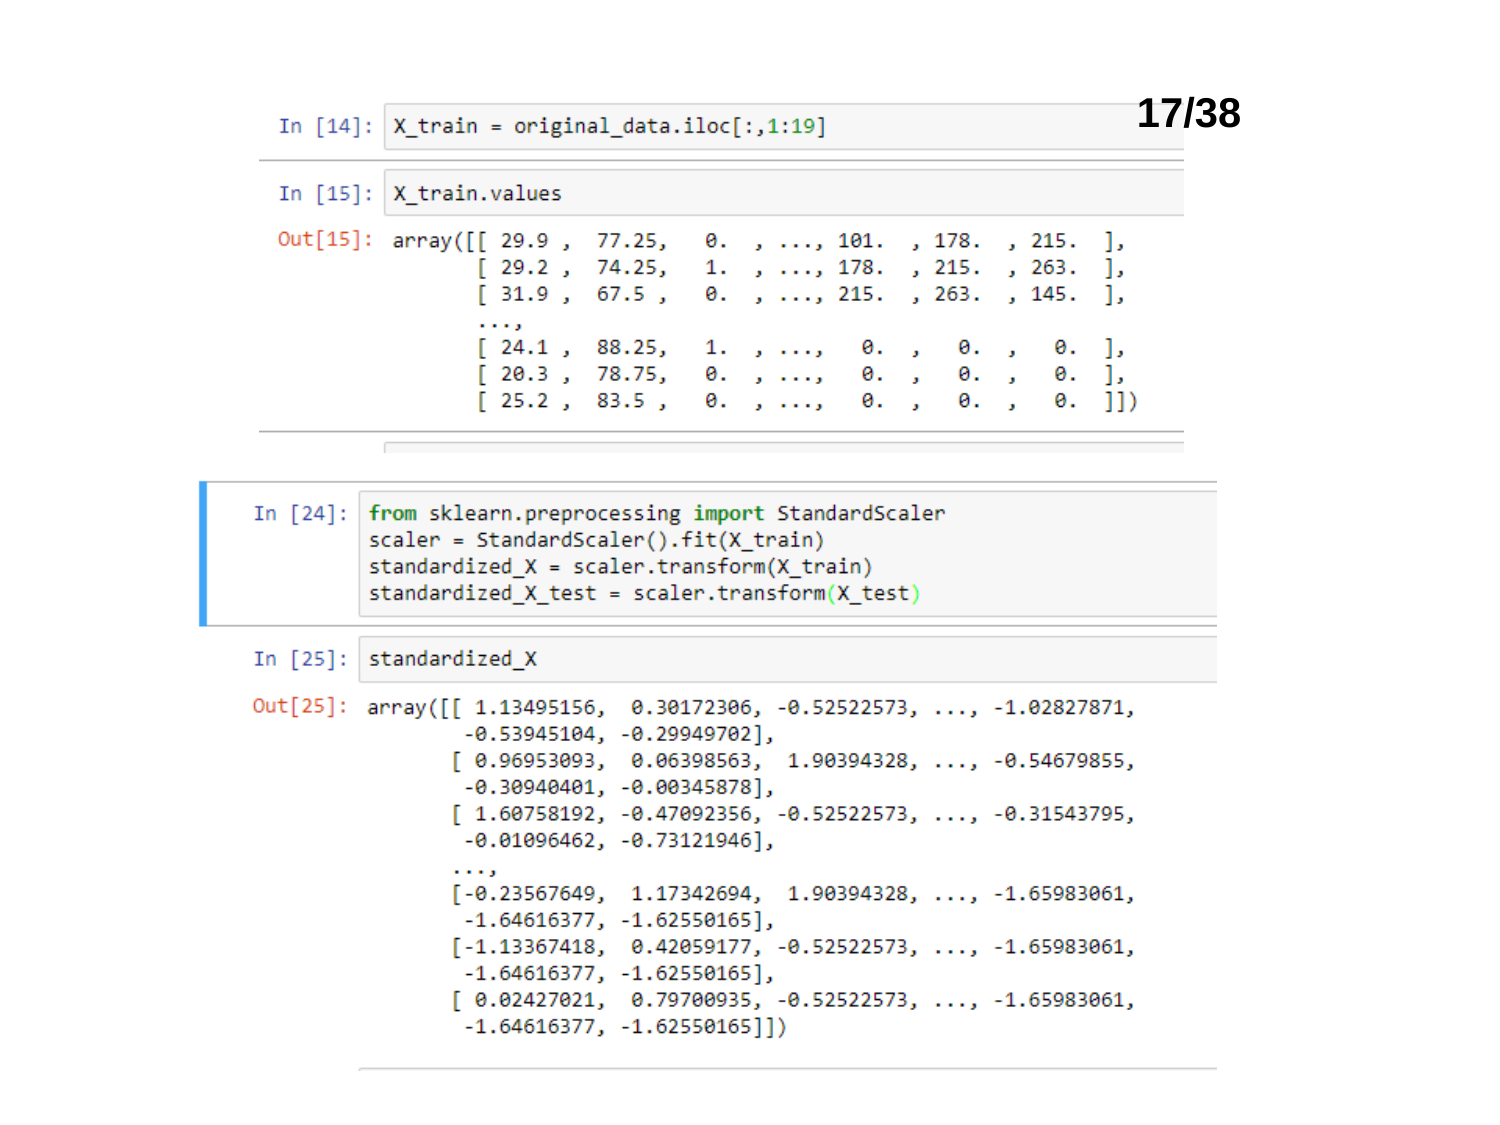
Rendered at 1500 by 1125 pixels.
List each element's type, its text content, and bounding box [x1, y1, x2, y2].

text_box 17/38 [1122, 82, 1335, 144]
picture [190, 472, 1217, 1071]
picture [259, 94, 1184, 453]
